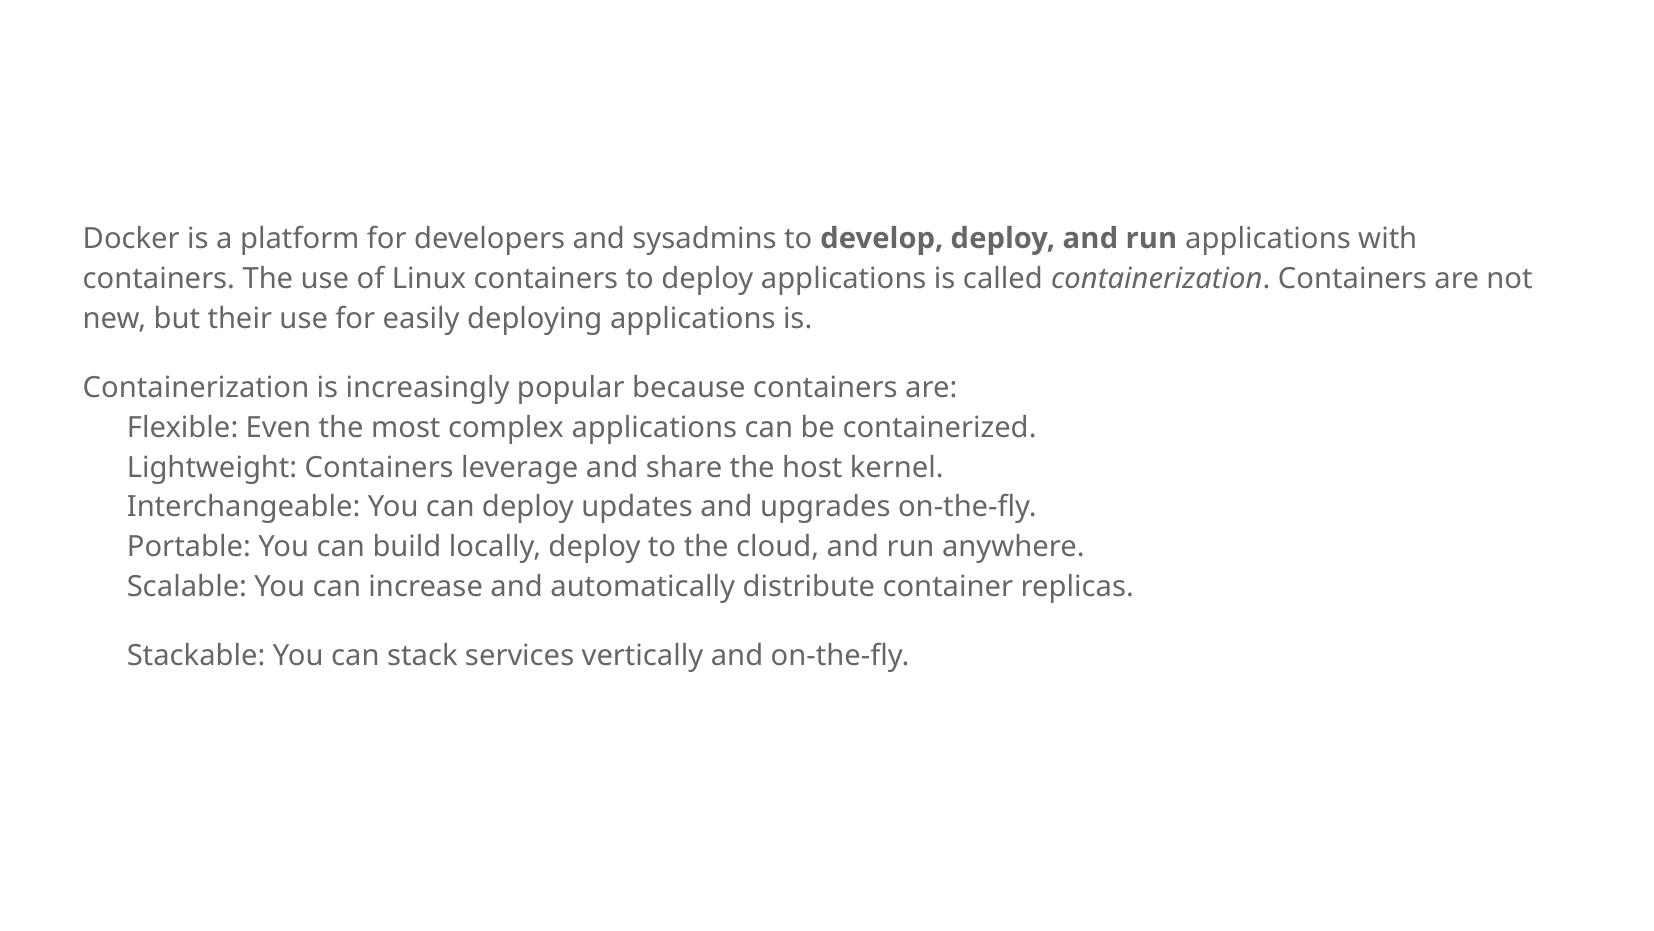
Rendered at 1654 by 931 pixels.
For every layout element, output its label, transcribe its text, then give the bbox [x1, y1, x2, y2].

list Docker is a platform for developers and sysadmins to develop, deploy, and run applications with containers. The use of Linux containers to deploy applications is called containerization. Containers are not new, but their use for easily deploying applications is. Containerization is increasingly popular because containers are: Flexible: Even the most complex applications can be containerized. Lightweight: Containers leverage and share the host kernel. Interchangeable: You can deploy updates and upgrades on-the-fly. Portable: You can build locally, deploy to the cloud, and run anywhere. Scalable: You can increase and automatically distribute container replicas. Stackable: You can stack services vertically and on-the-fly. [82, 217, 1571, 758]
